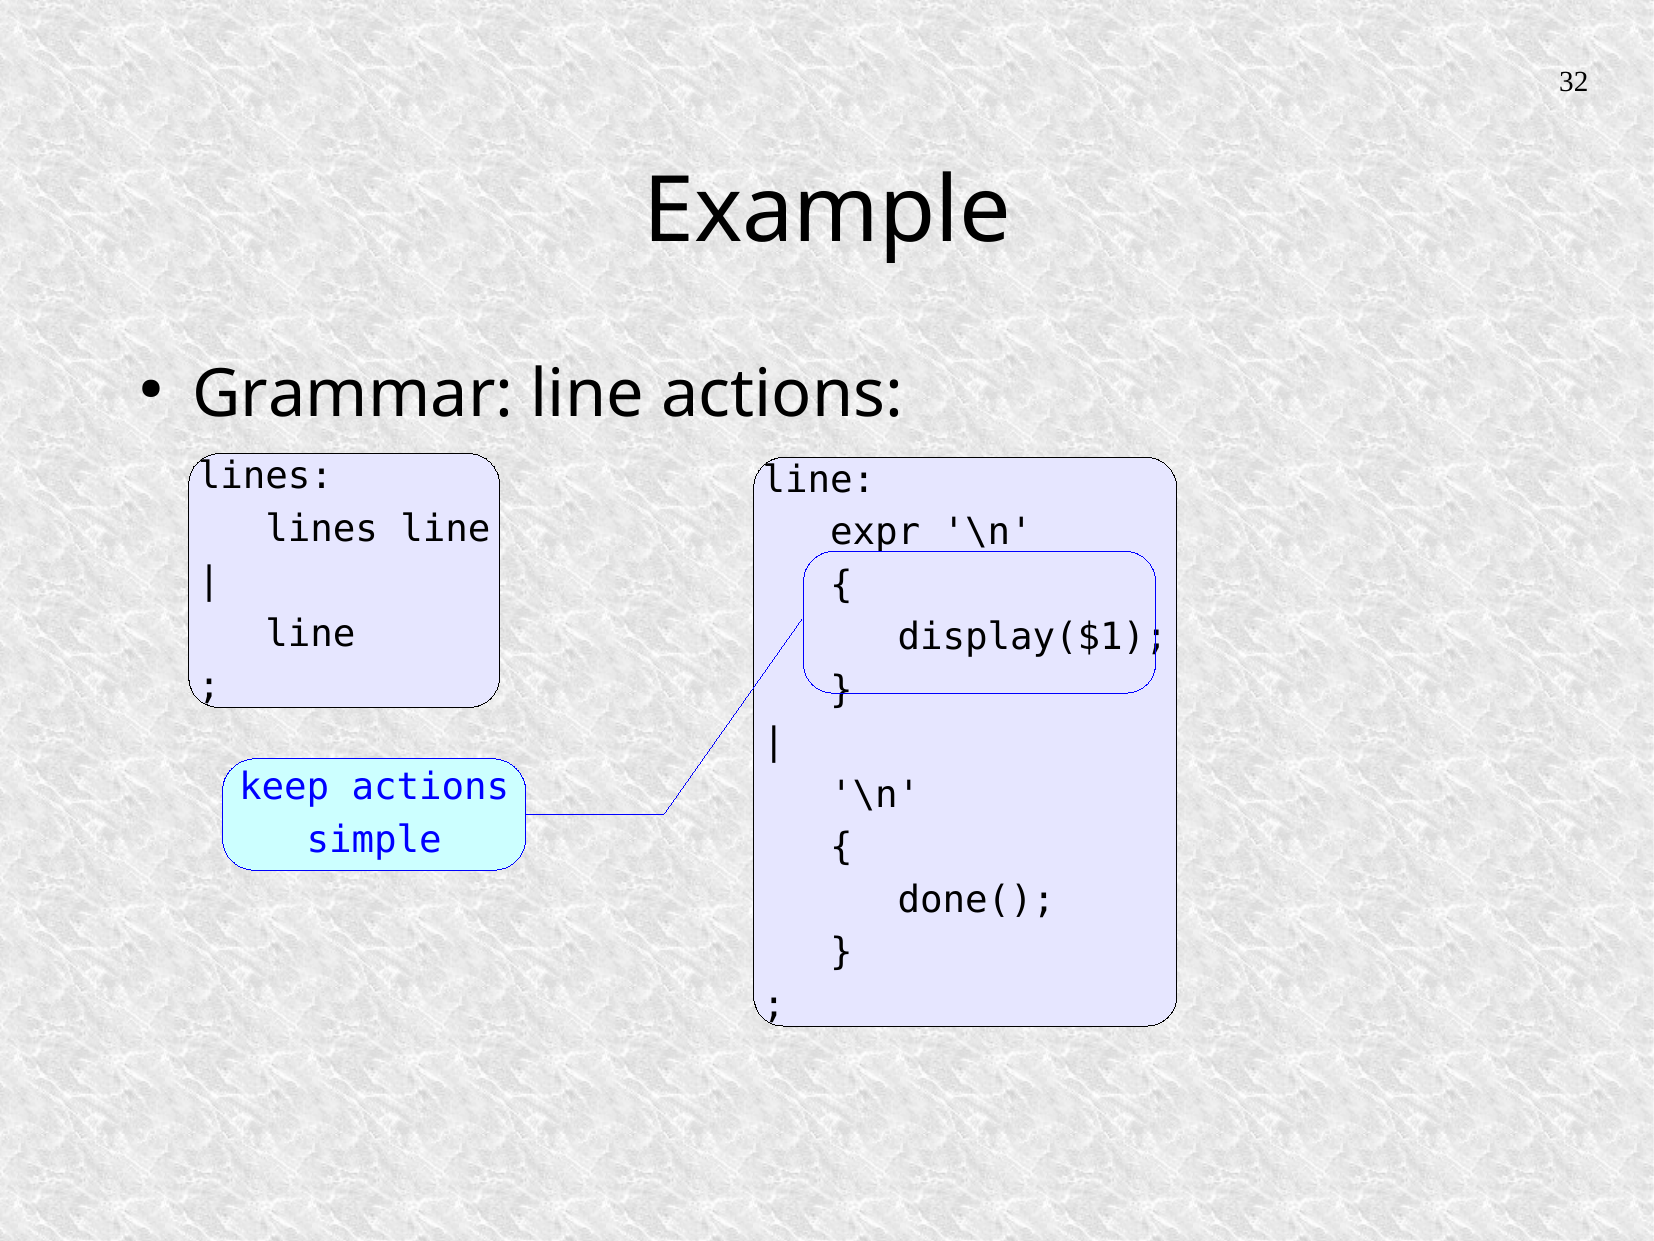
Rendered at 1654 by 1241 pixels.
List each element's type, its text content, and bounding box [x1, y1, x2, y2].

title Example [121, 102, 1534, 311]
list Grammar: line actions: [121, 344, 1534, 1127]
text_box keep actions simple [222, 758, 526, 871]
text_box lines: lines line | line ; [188, 453, 500, 708]
text_box line: expr '\n' { display($1); } | '\n' { done(); } ; [753, 457, 1177, 1027]
picture [0, 0, 1654, 1241]
